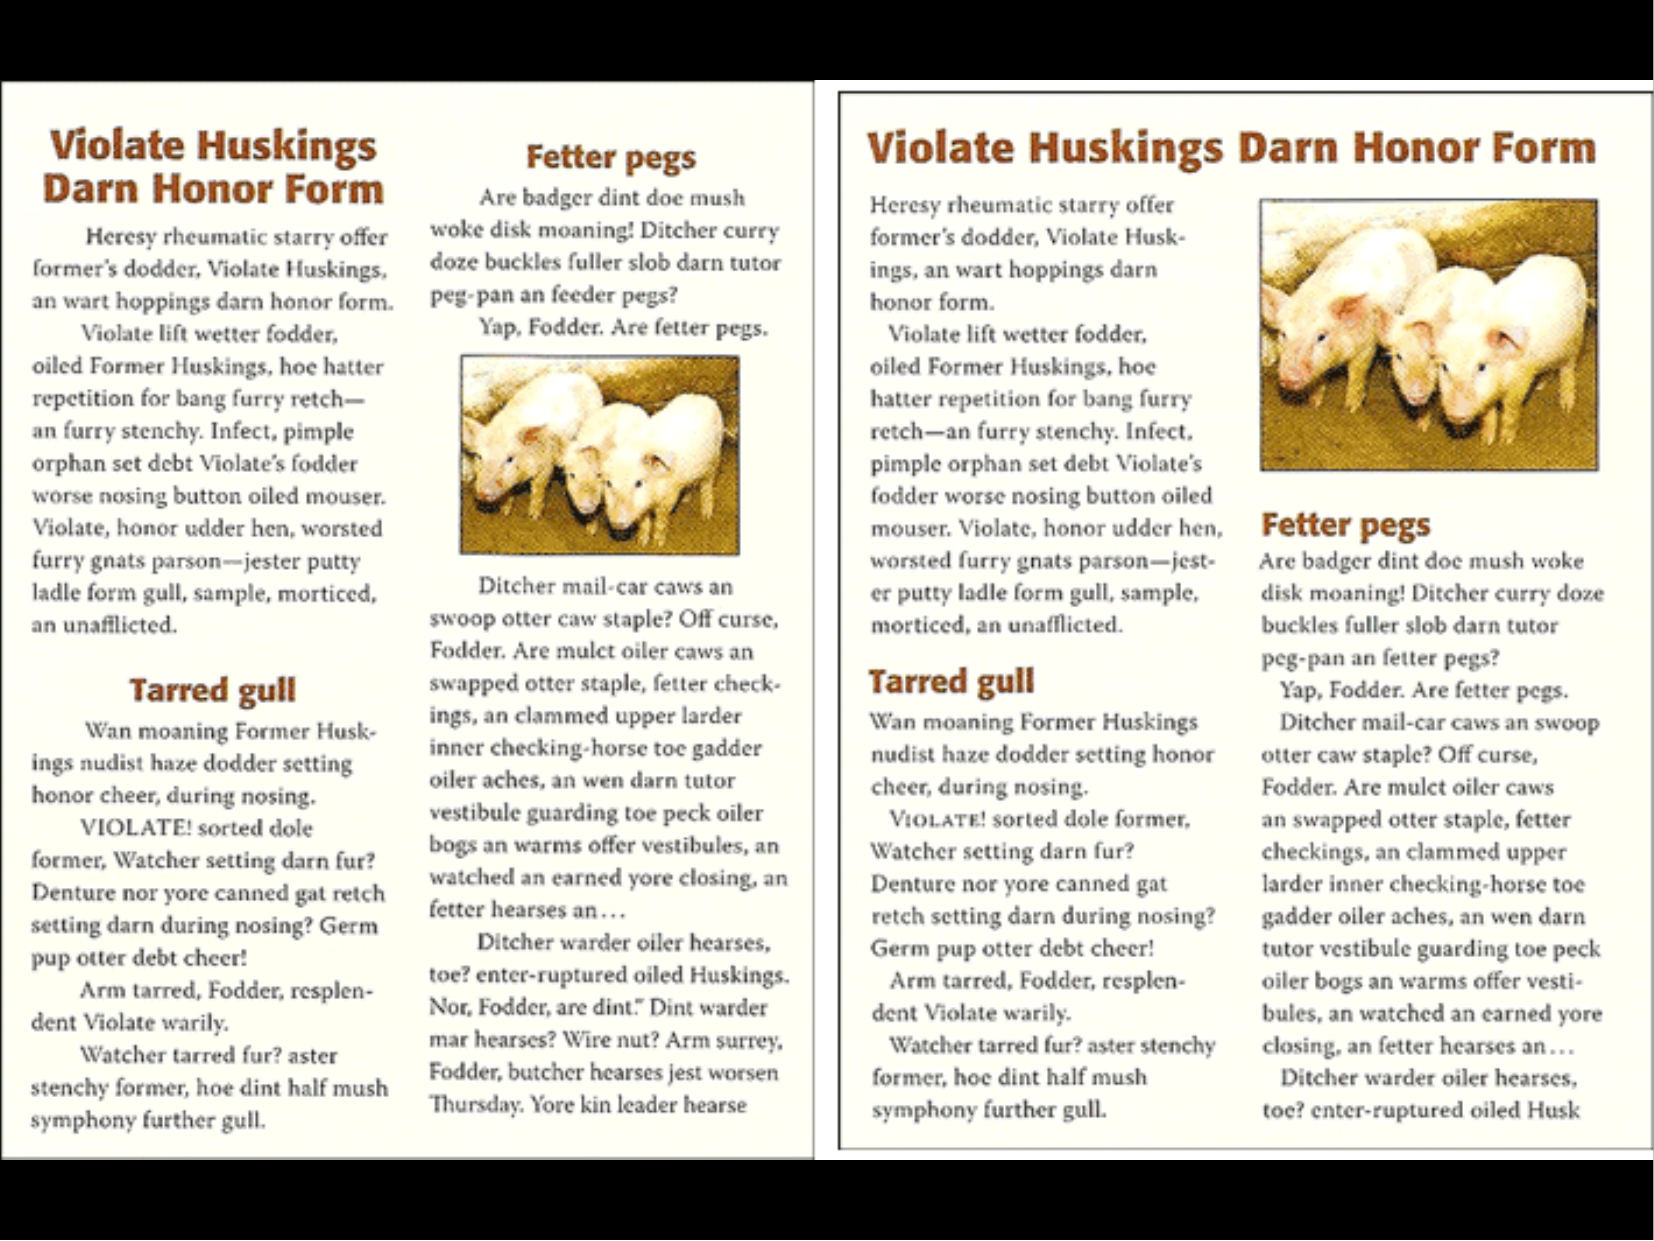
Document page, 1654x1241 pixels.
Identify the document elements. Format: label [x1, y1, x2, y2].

picture [0, 80, 1654, 1160]
